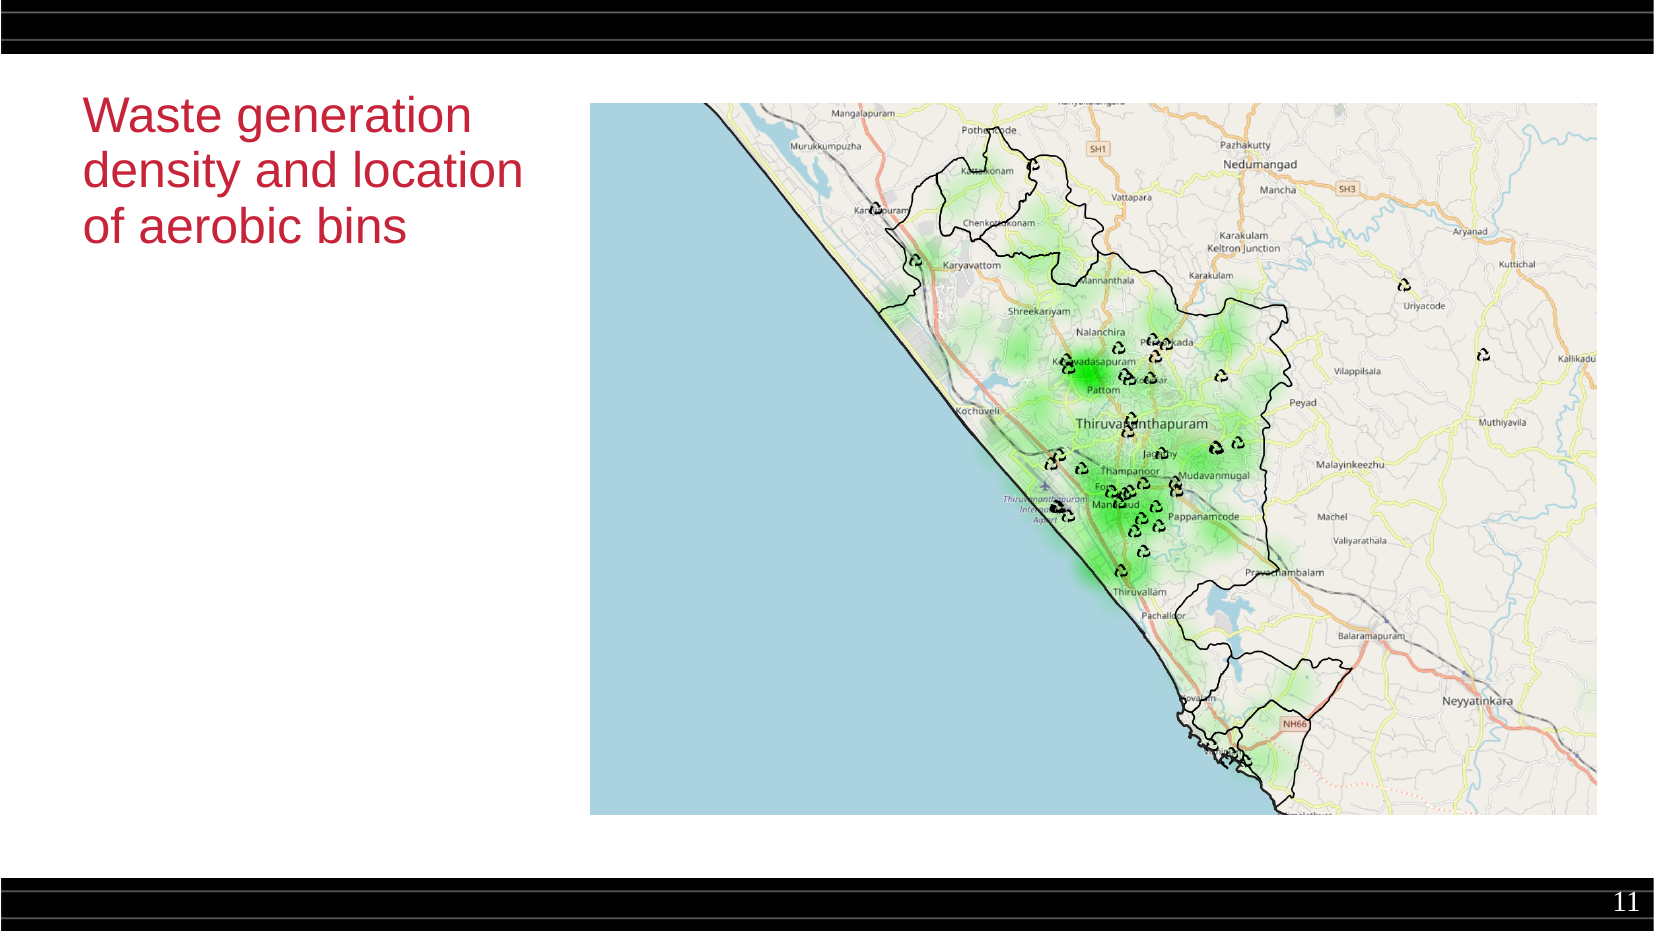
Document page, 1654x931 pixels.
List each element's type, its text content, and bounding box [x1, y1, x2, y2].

picture [1, 0, 1654, 54]
title Waste generation density and location of aerobic bins [82, 86, 556, 255]
picture [590, 103, 1597, 815]
picture [1, 878, 1654, 931]
